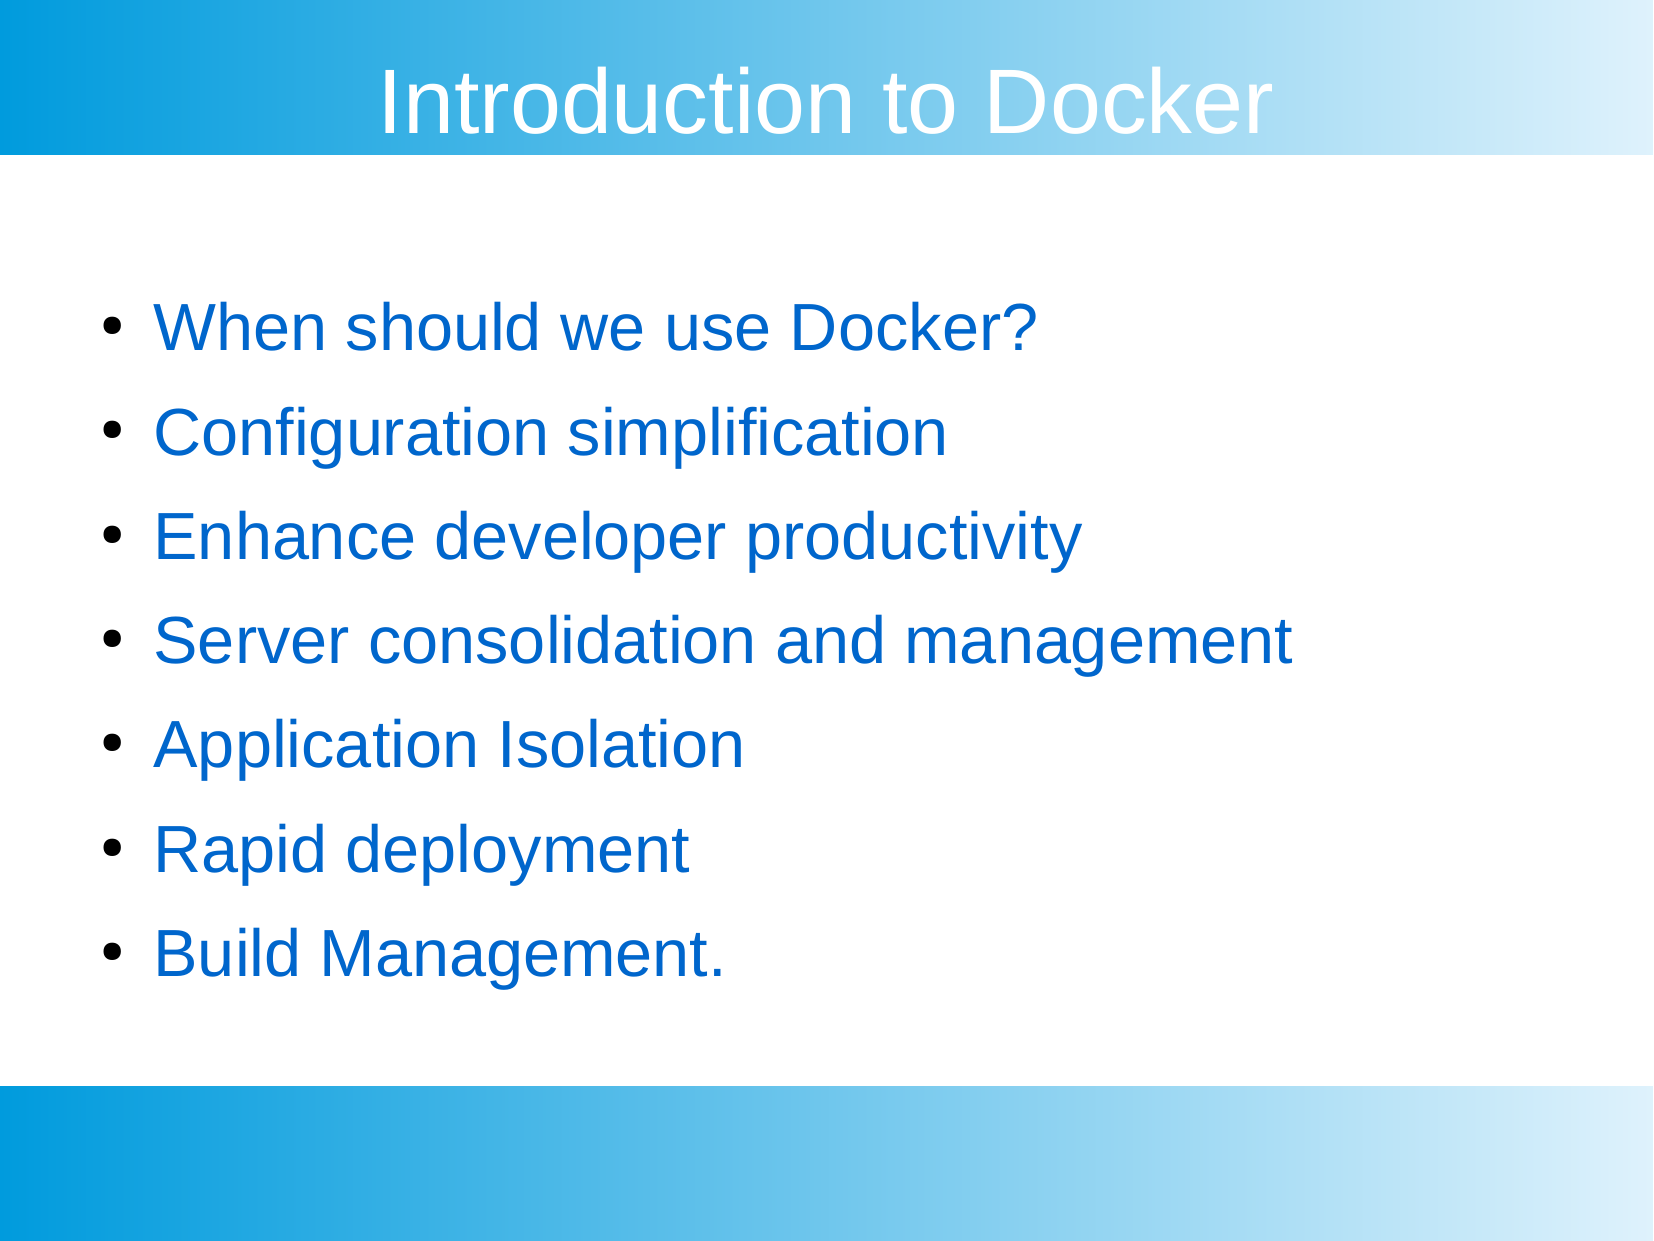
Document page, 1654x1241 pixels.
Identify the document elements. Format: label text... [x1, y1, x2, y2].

list When should we use Docker? Configuration simplification Enhance developer productivity Server consolidation and management Application Isolation Rapid deployment Build Management. [82, 290, 1571, 1010]
title Introduction to Docker [82, 49, 1571, 155]
